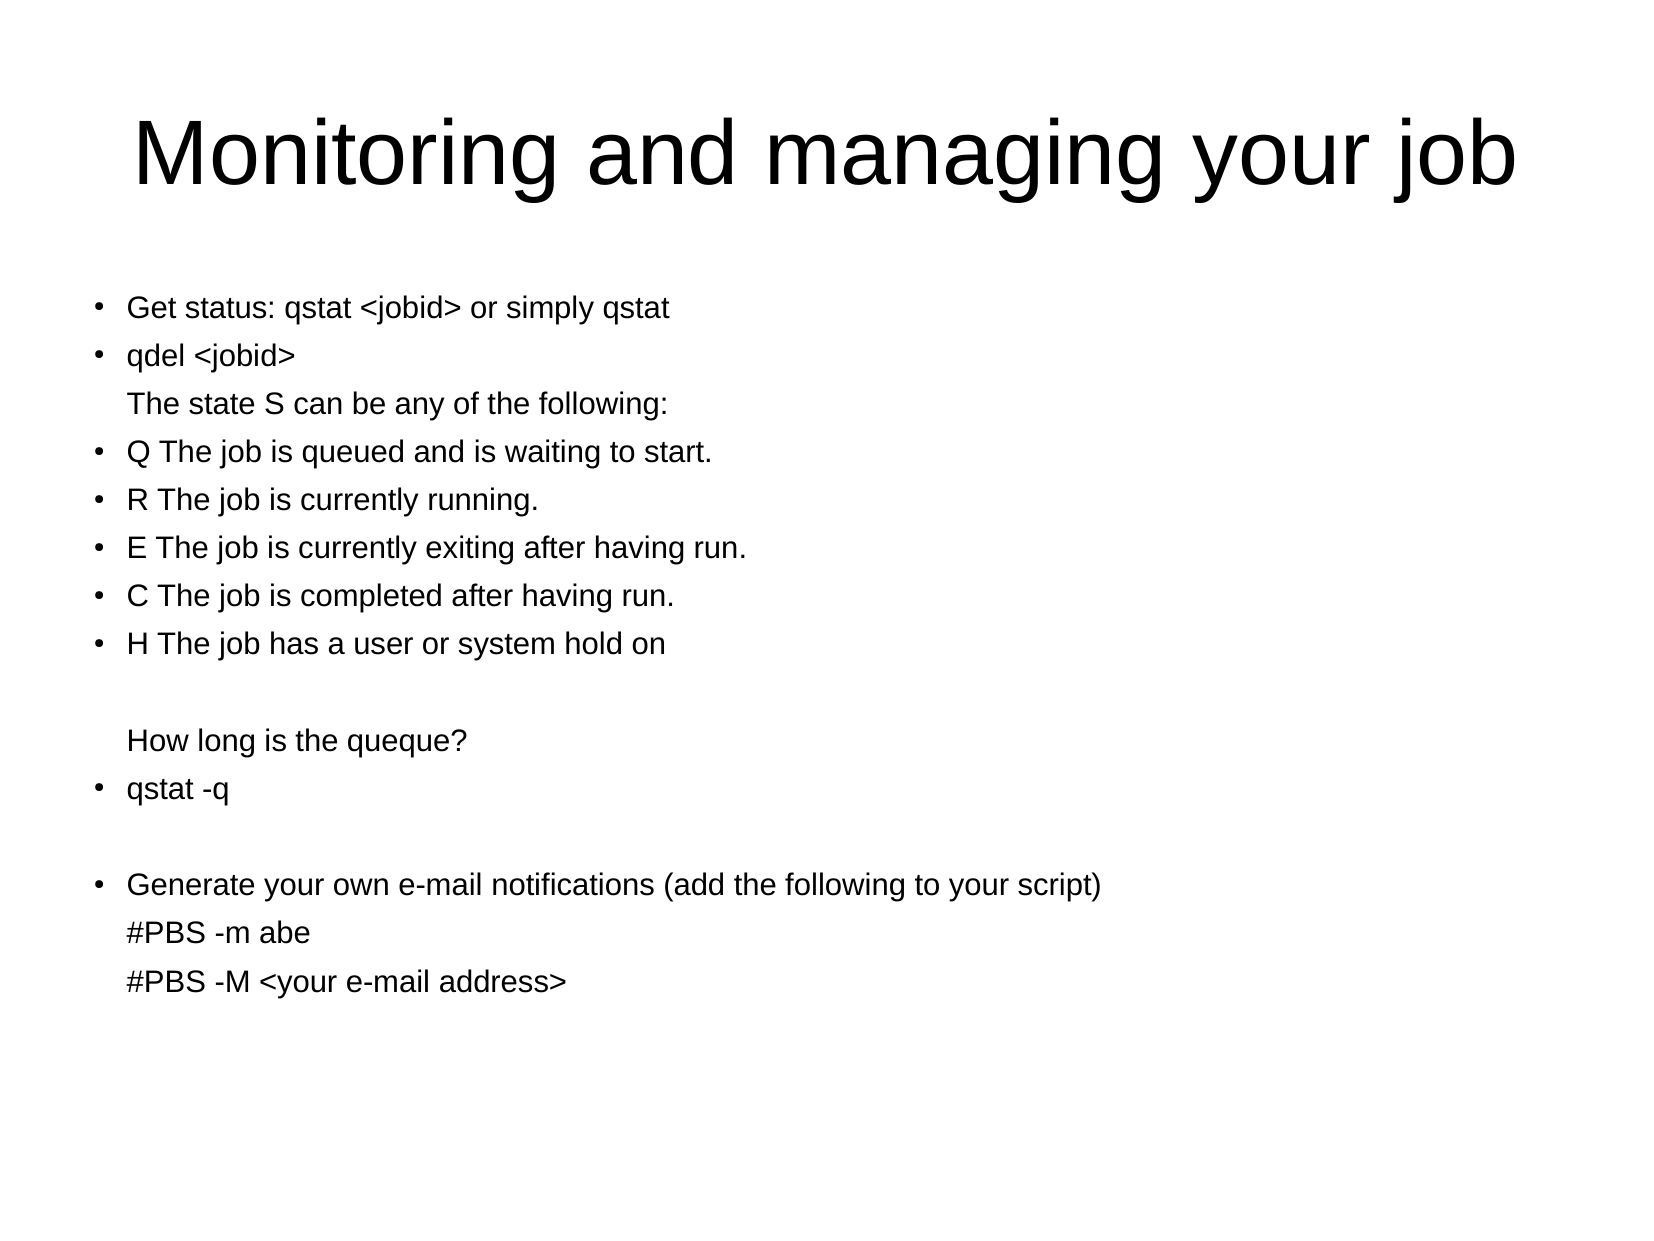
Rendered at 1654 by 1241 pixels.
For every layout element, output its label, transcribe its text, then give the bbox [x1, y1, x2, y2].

list Get status: qstat <jobid> or simply qstat qdel <jobid> The state S can be any of the following: Q The job is queued and is waiting to start. R The job is currently running. E The job is currently exiting after having run. C The job is completed after having run. H The job has a user or system hold on How long is the queque? qstat -q Generate your own e-mail notifications (add the following to your script) #PBS -m abe #PBS -M <your e-mail address> [82, 290, 1571, 1010]
title Monitoring and managing your job [82, 49, 1571, 257]
